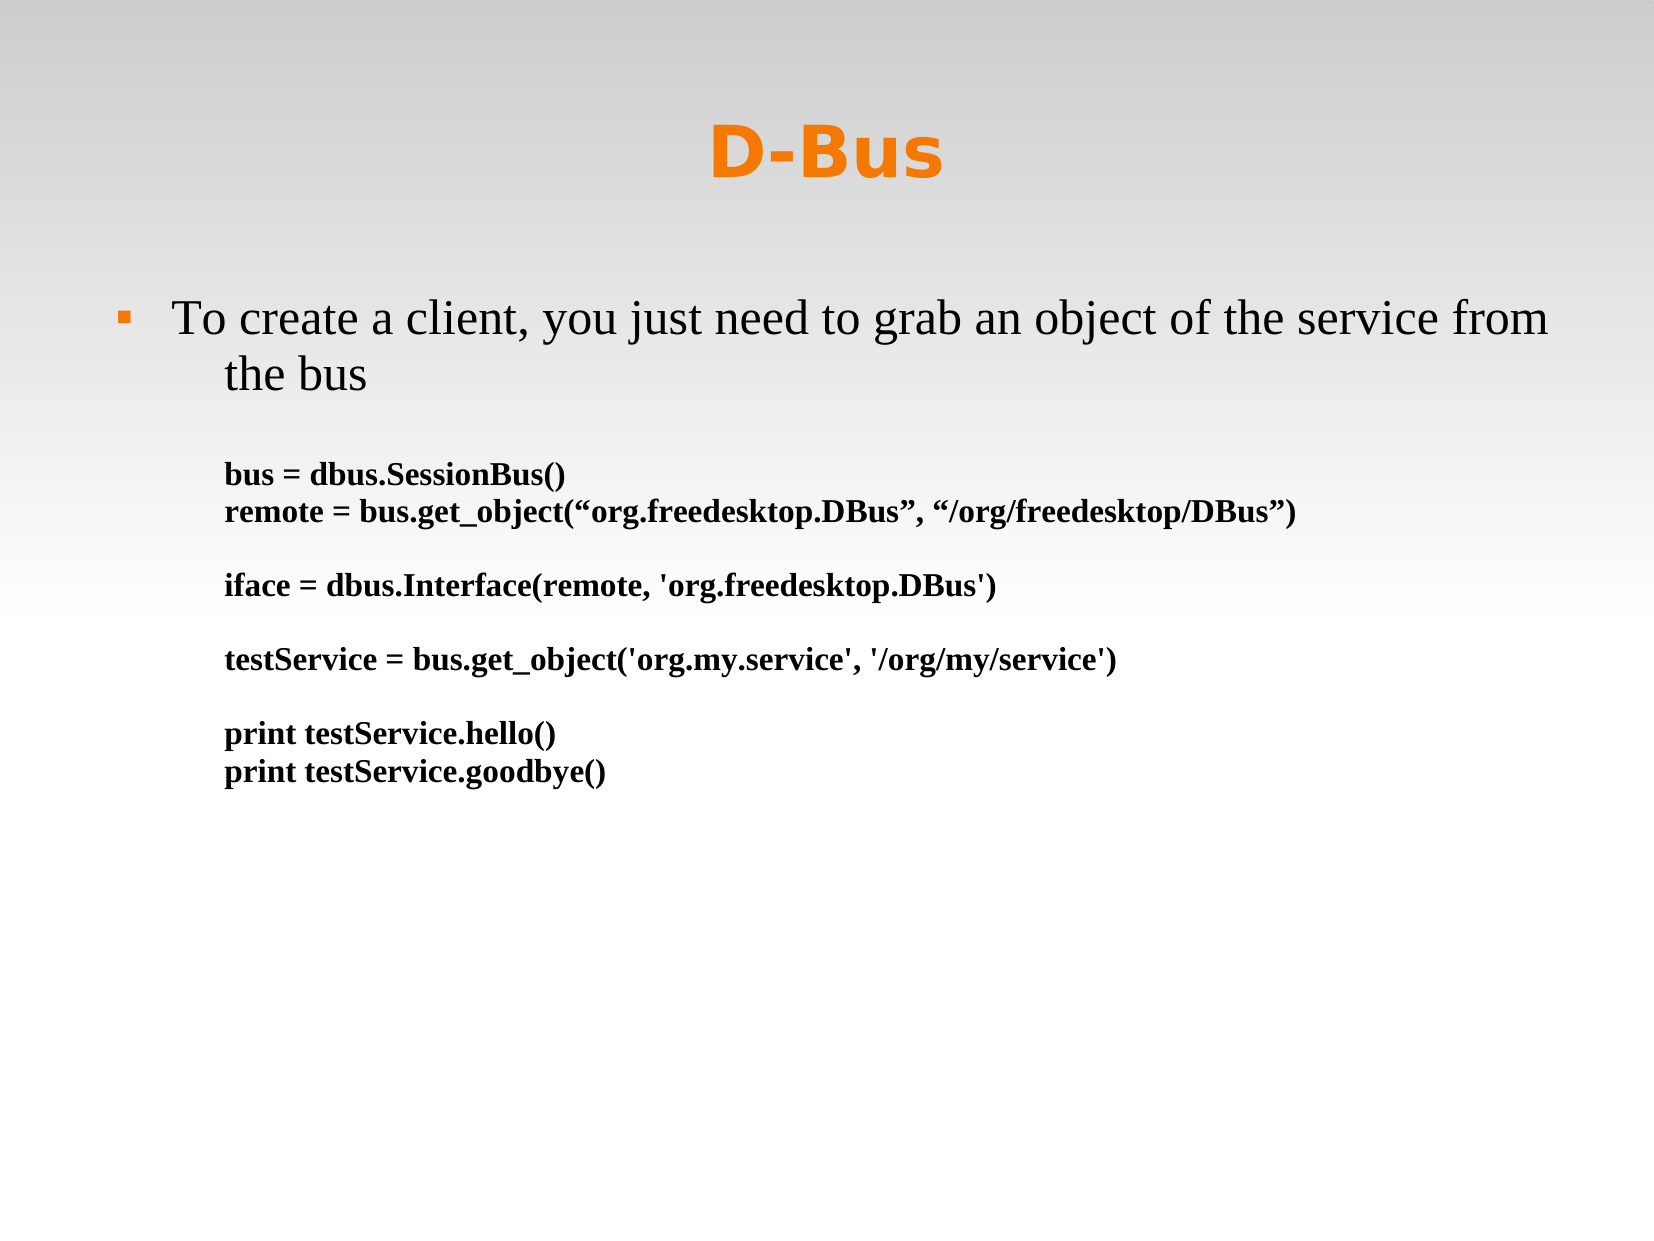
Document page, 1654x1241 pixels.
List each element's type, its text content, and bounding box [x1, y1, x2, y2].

list To create a client, you just need to grab an object of the service from the bus bus = dbus.SessionBus() remote = bus.get_object(“org.freedesktop.DBus”, “/org/freedesktop/DBus”) iface = dbus.Interface(remote, 'org.freedesktop.DBus') testService = bus.get_object('org.my.service', '/org/my/service') print testService.hello() print testService.goodbye() [82, 290, 1571, 1109]
title D-Bus [82, 49, 1571, 257]
